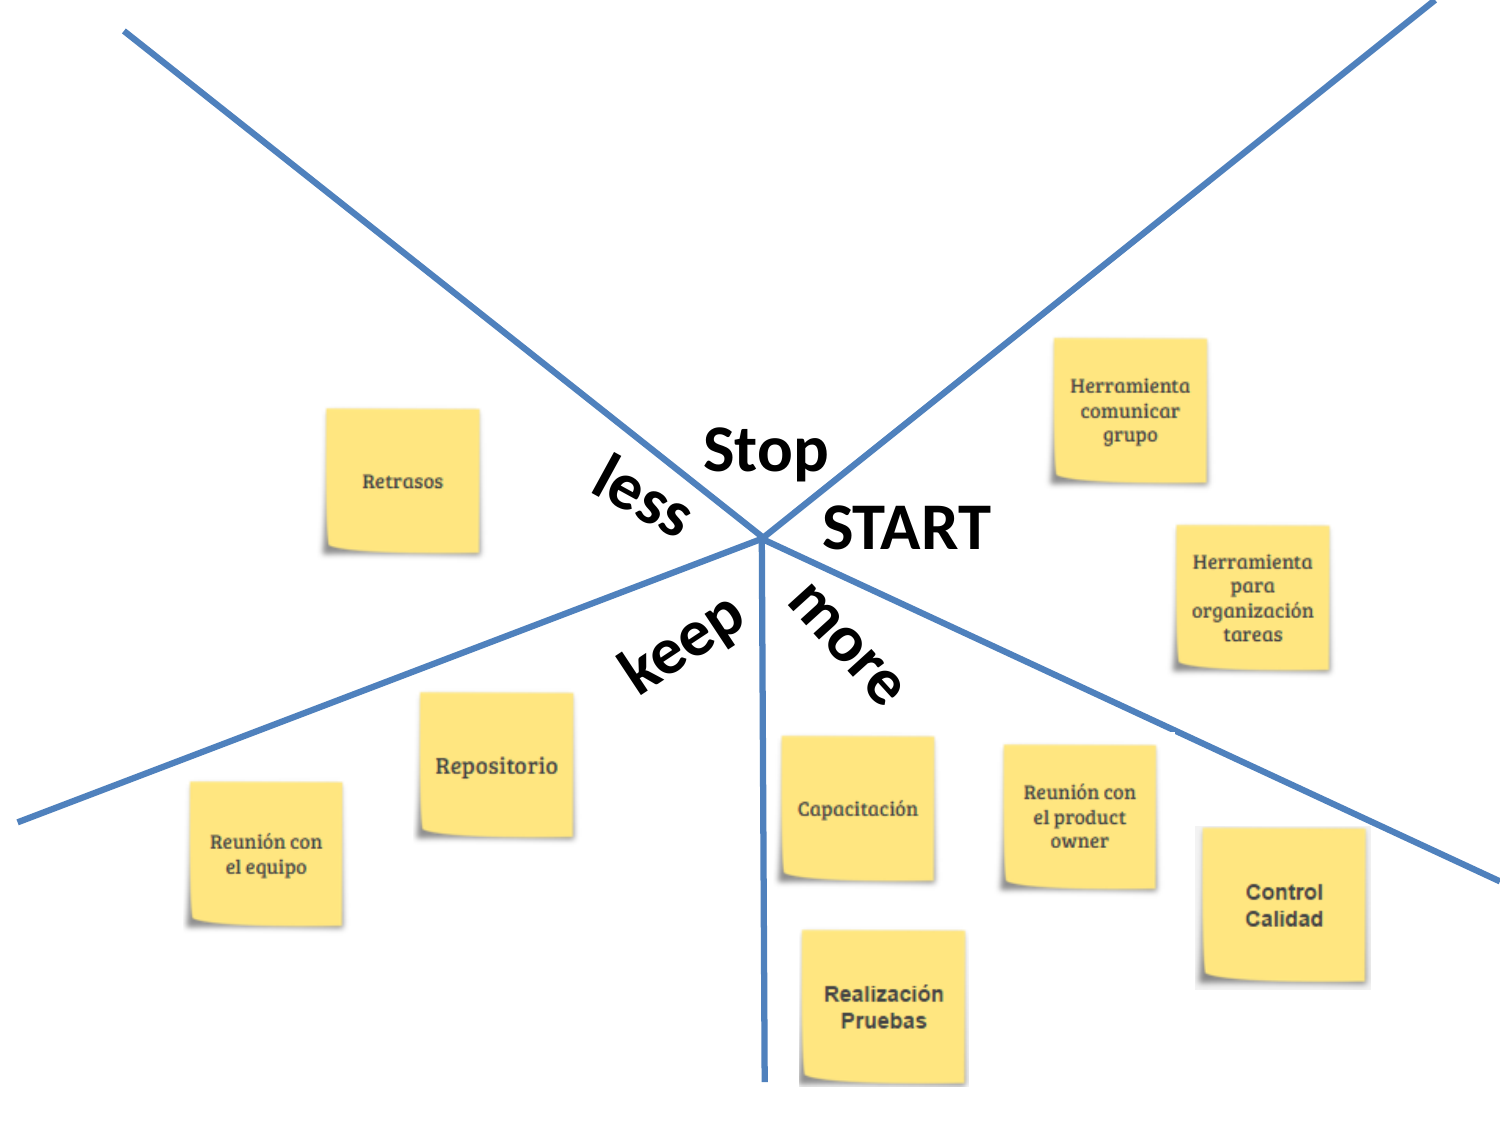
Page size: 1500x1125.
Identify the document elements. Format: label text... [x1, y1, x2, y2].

text_box START [807, 475, 1007, 571]
picture [1195, 826, 1371, 990]
text_box keep [584, 553, 774, 724]
picture [992, 732, 1175, 906]
picture [183, 769, 352, 940]
title [1151, 45, 1425, 233]
text_box Stop [688, 397, 845, 493]
picture [413, 686, 583, 848]
picture [1039, 327, 1223, 500]
picture [773, 728, 947, 898]
text_box less [565, 418, 723, 567]
title [148, 45, 1372, 233]
text_box more [759, 541, 949, 728]
title [75, 45, 372, 233]
picture [316, 399, 494, 567]
picture [1163, 514, 1347, 681]
picture [799, 925, 969, 1087]
